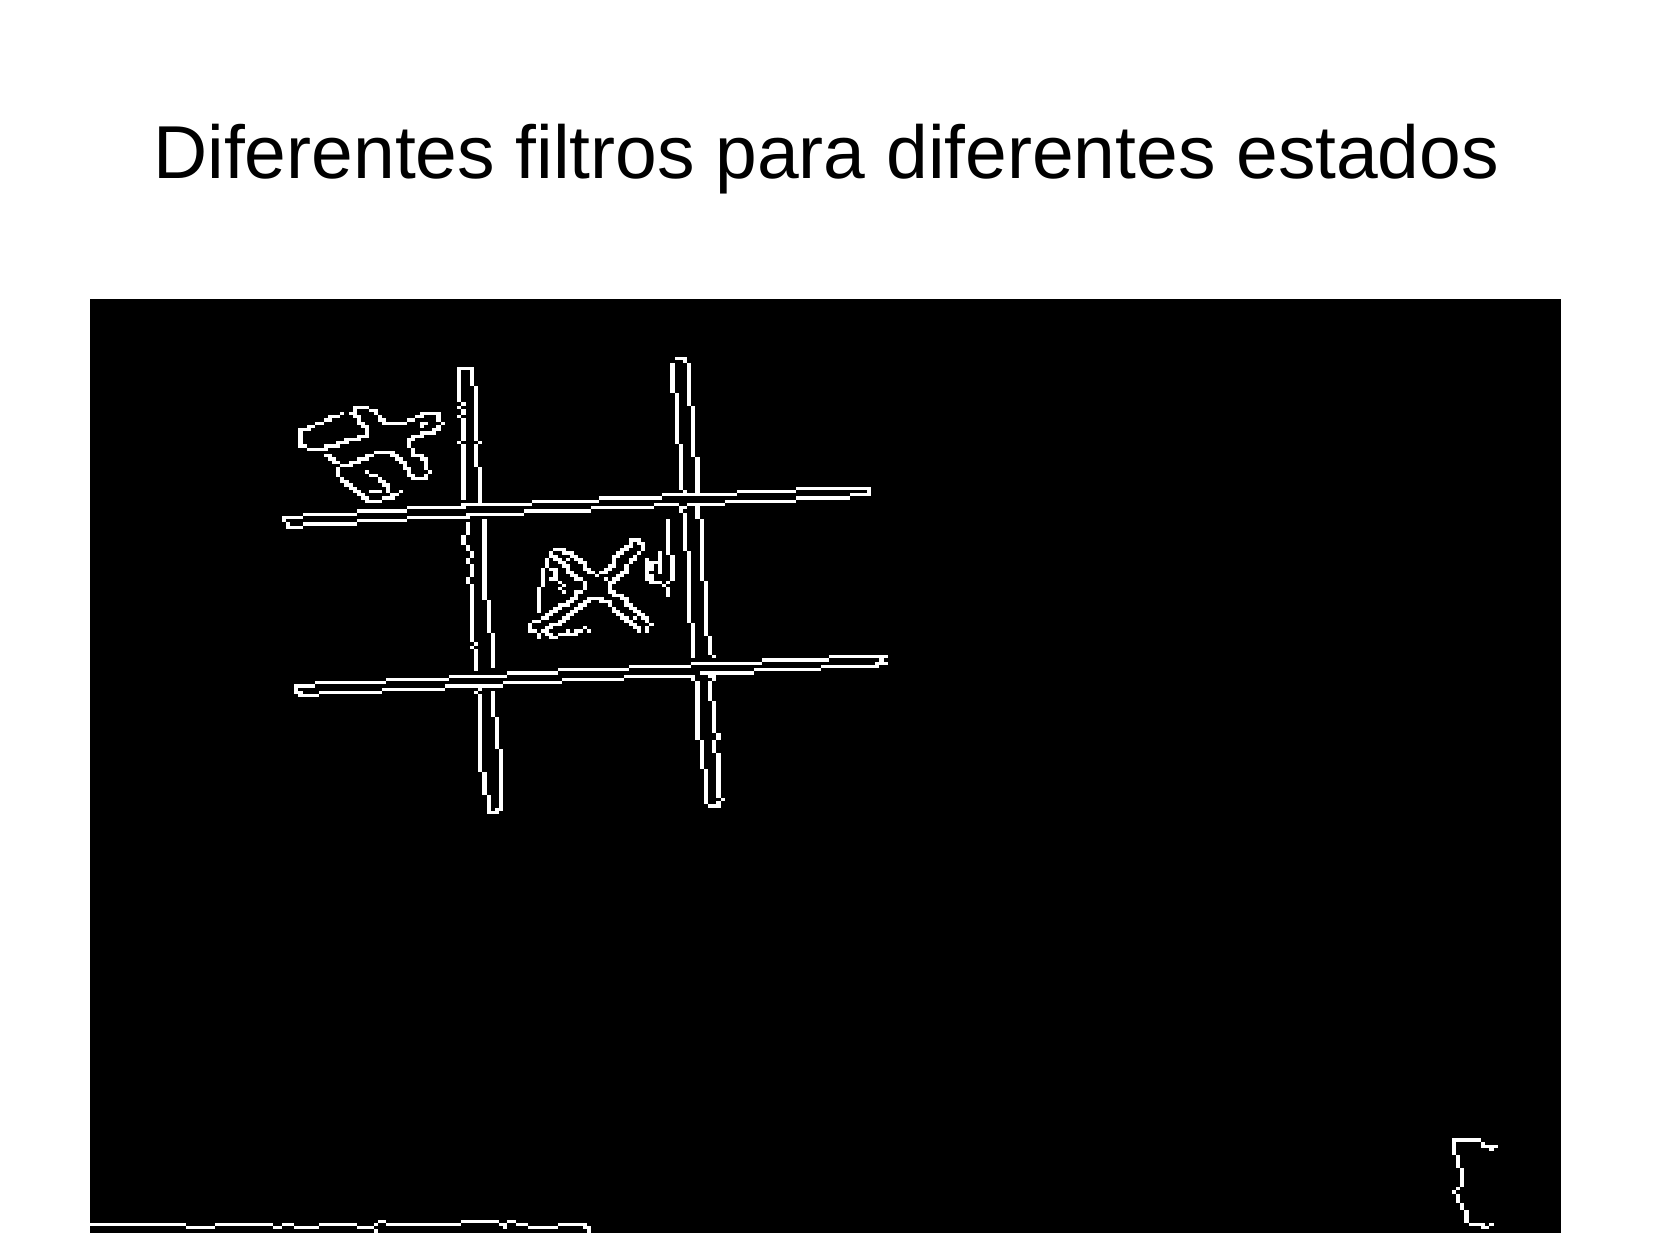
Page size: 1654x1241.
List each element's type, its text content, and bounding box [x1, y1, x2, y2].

title Diferentes filtros para diferentes estados [82, 49, 1571, 257]
picture [90, 299, 1561, 1233]
